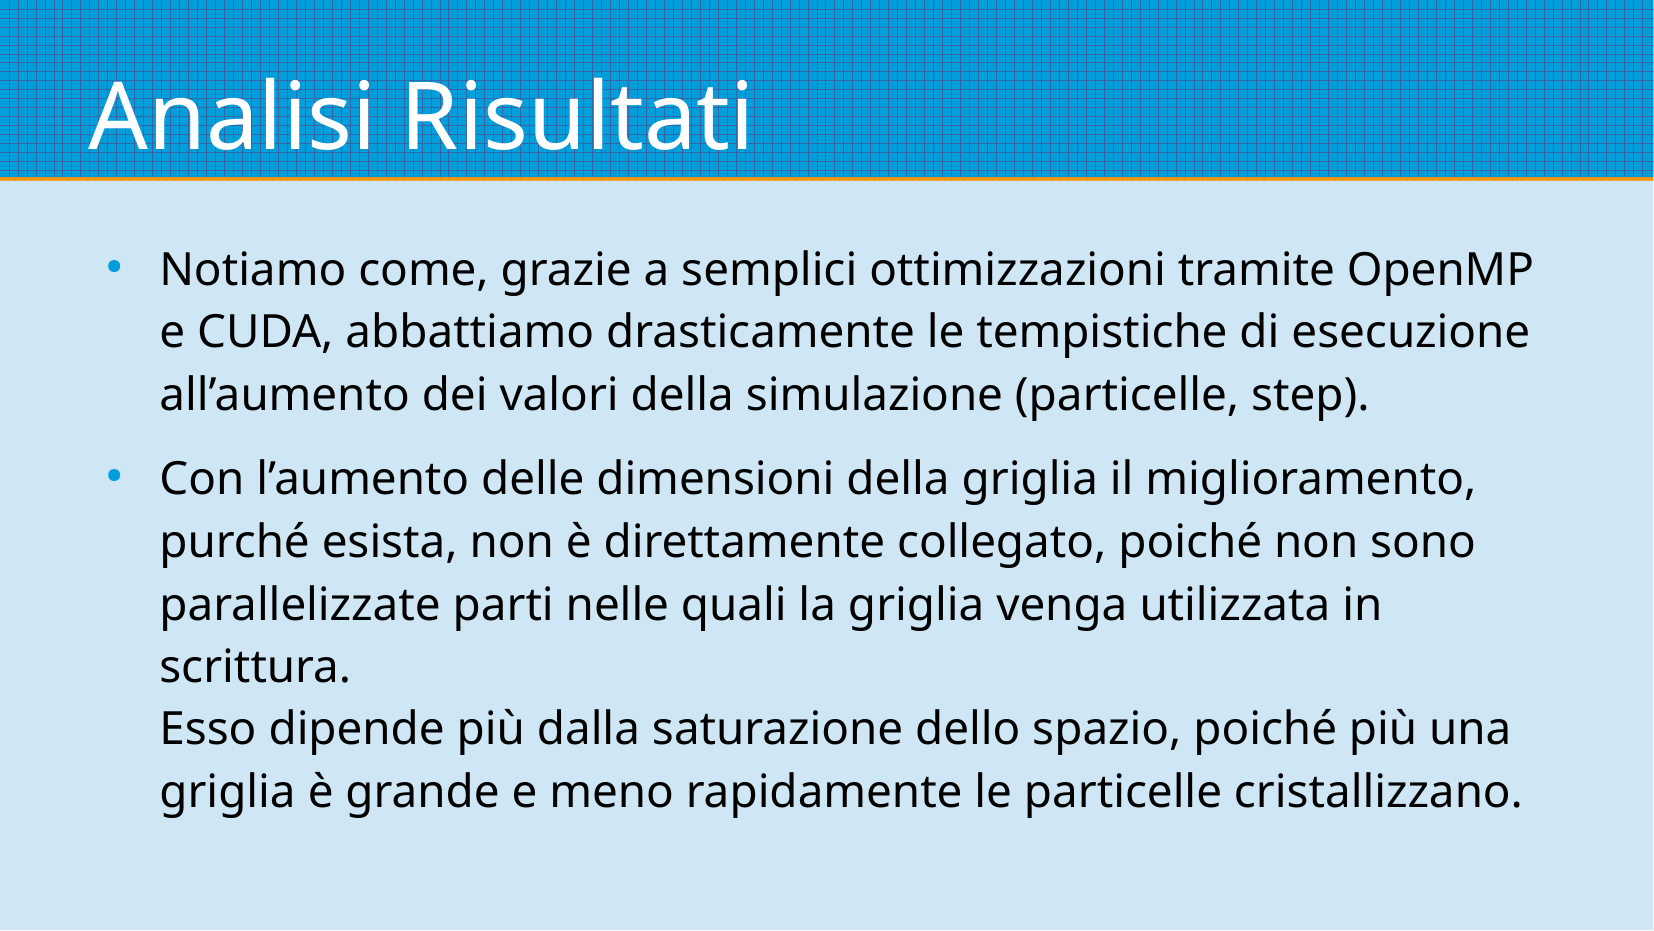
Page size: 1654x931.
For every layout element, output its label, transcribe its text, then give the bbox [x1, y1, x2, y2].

list Notiamo come, grazie a semplici ottimizzazioni tramite OpenMP e CUDA, abbattiamo drasticamente le tempistiche di esecuzione all’aumento dei valori della simulazione (particelle, step). Con l’aumento delle dimensioni della griglia il miglioramento, purché esista, non è direttamente collegato, poiché non sono parallelizzate parti nelle quali la griglia venga utilizzata in scrittura. Esso dipende più dalla saturazione dello spazio, poiché più una griglia è grande e meno rapidamente le particelle cristallizzano. [88, 236, 1565, 863]
title Analisi Risultati [88, 14, 1565, 178]
